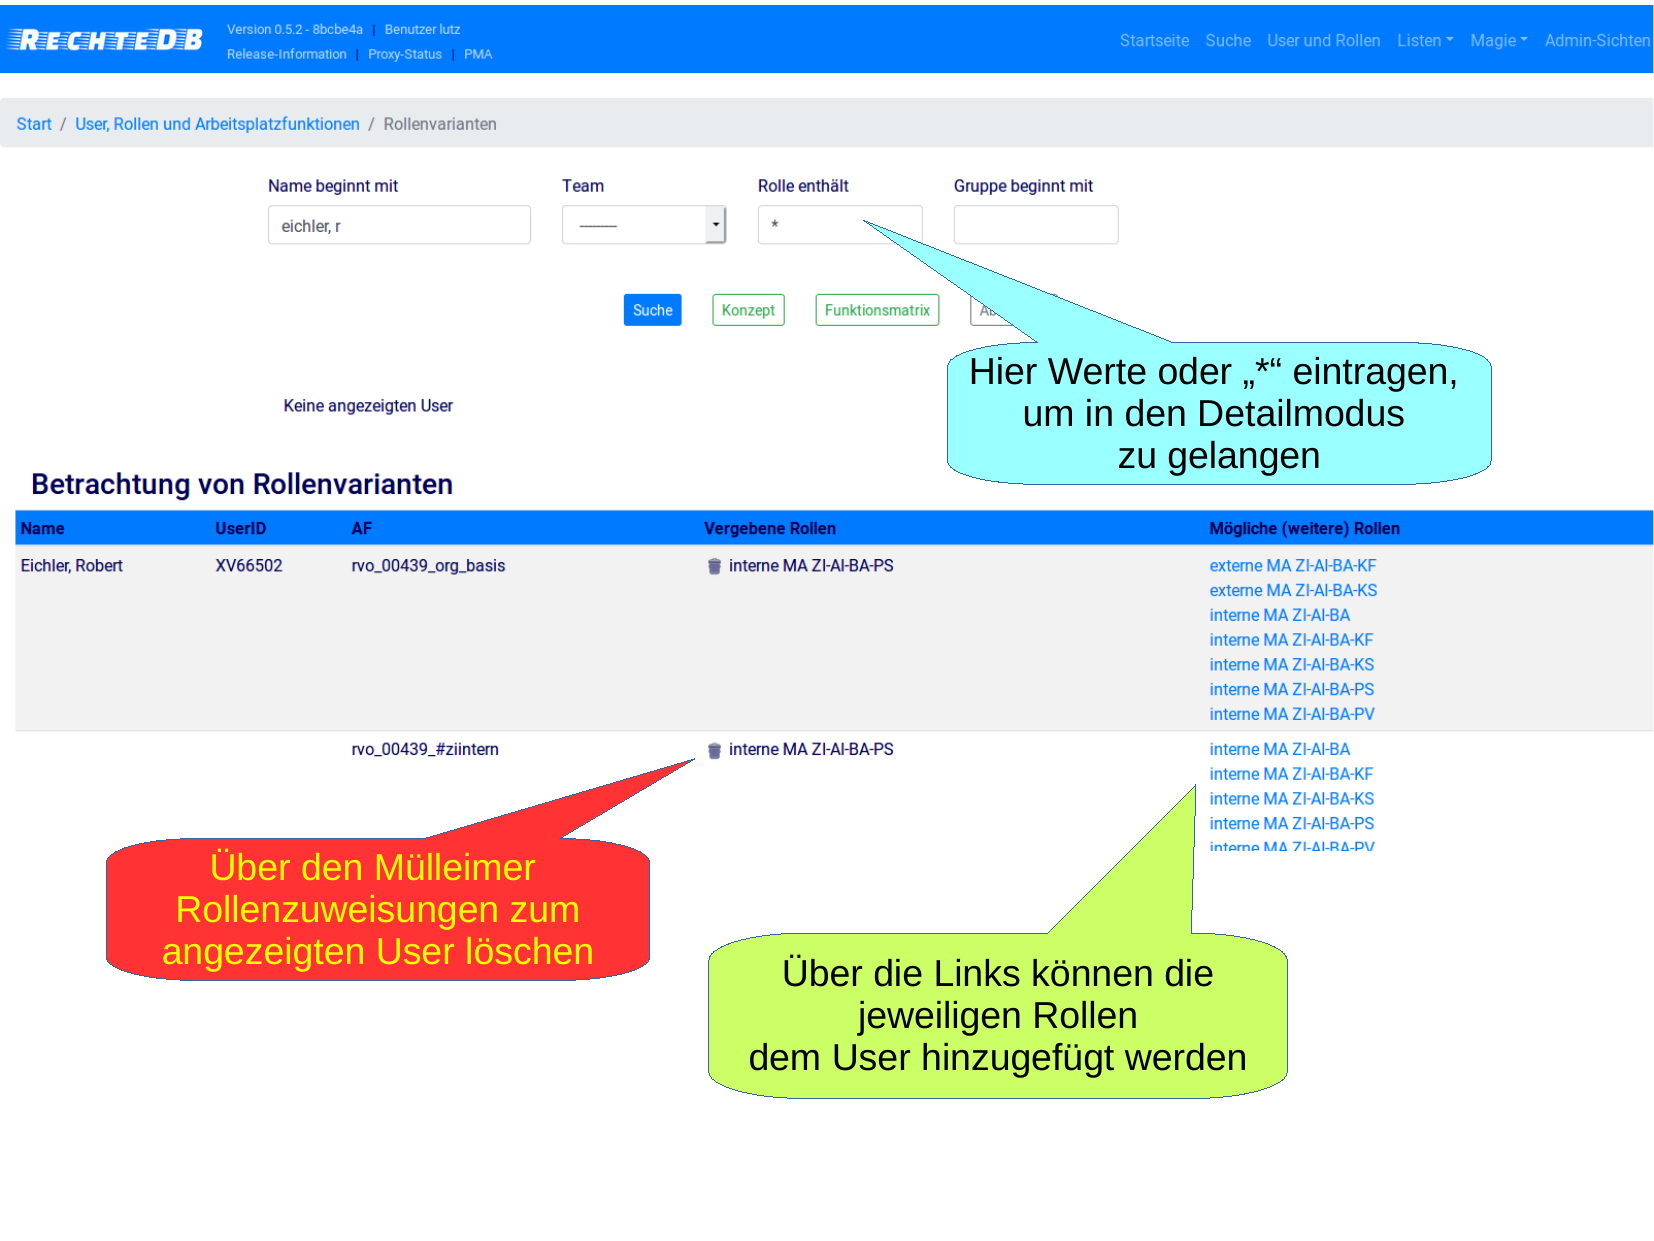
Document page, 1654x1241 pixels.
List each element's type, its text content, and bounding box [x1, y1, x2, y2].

picture [0, 5, 1654, 851]
text_box Hier Werte oder „*“ eintragen, um in den Detailmodus zu gelangen [863, 220, 1492, 485]
text_box Über die Links können die jeweiligen Rollen dem User hinzugefügt werden [708, 784, 1288, 1099]
text_box Über den Mülleimer Rollenzuweisungen zum angezeigten User löschen [106, 758, 695, 981]
